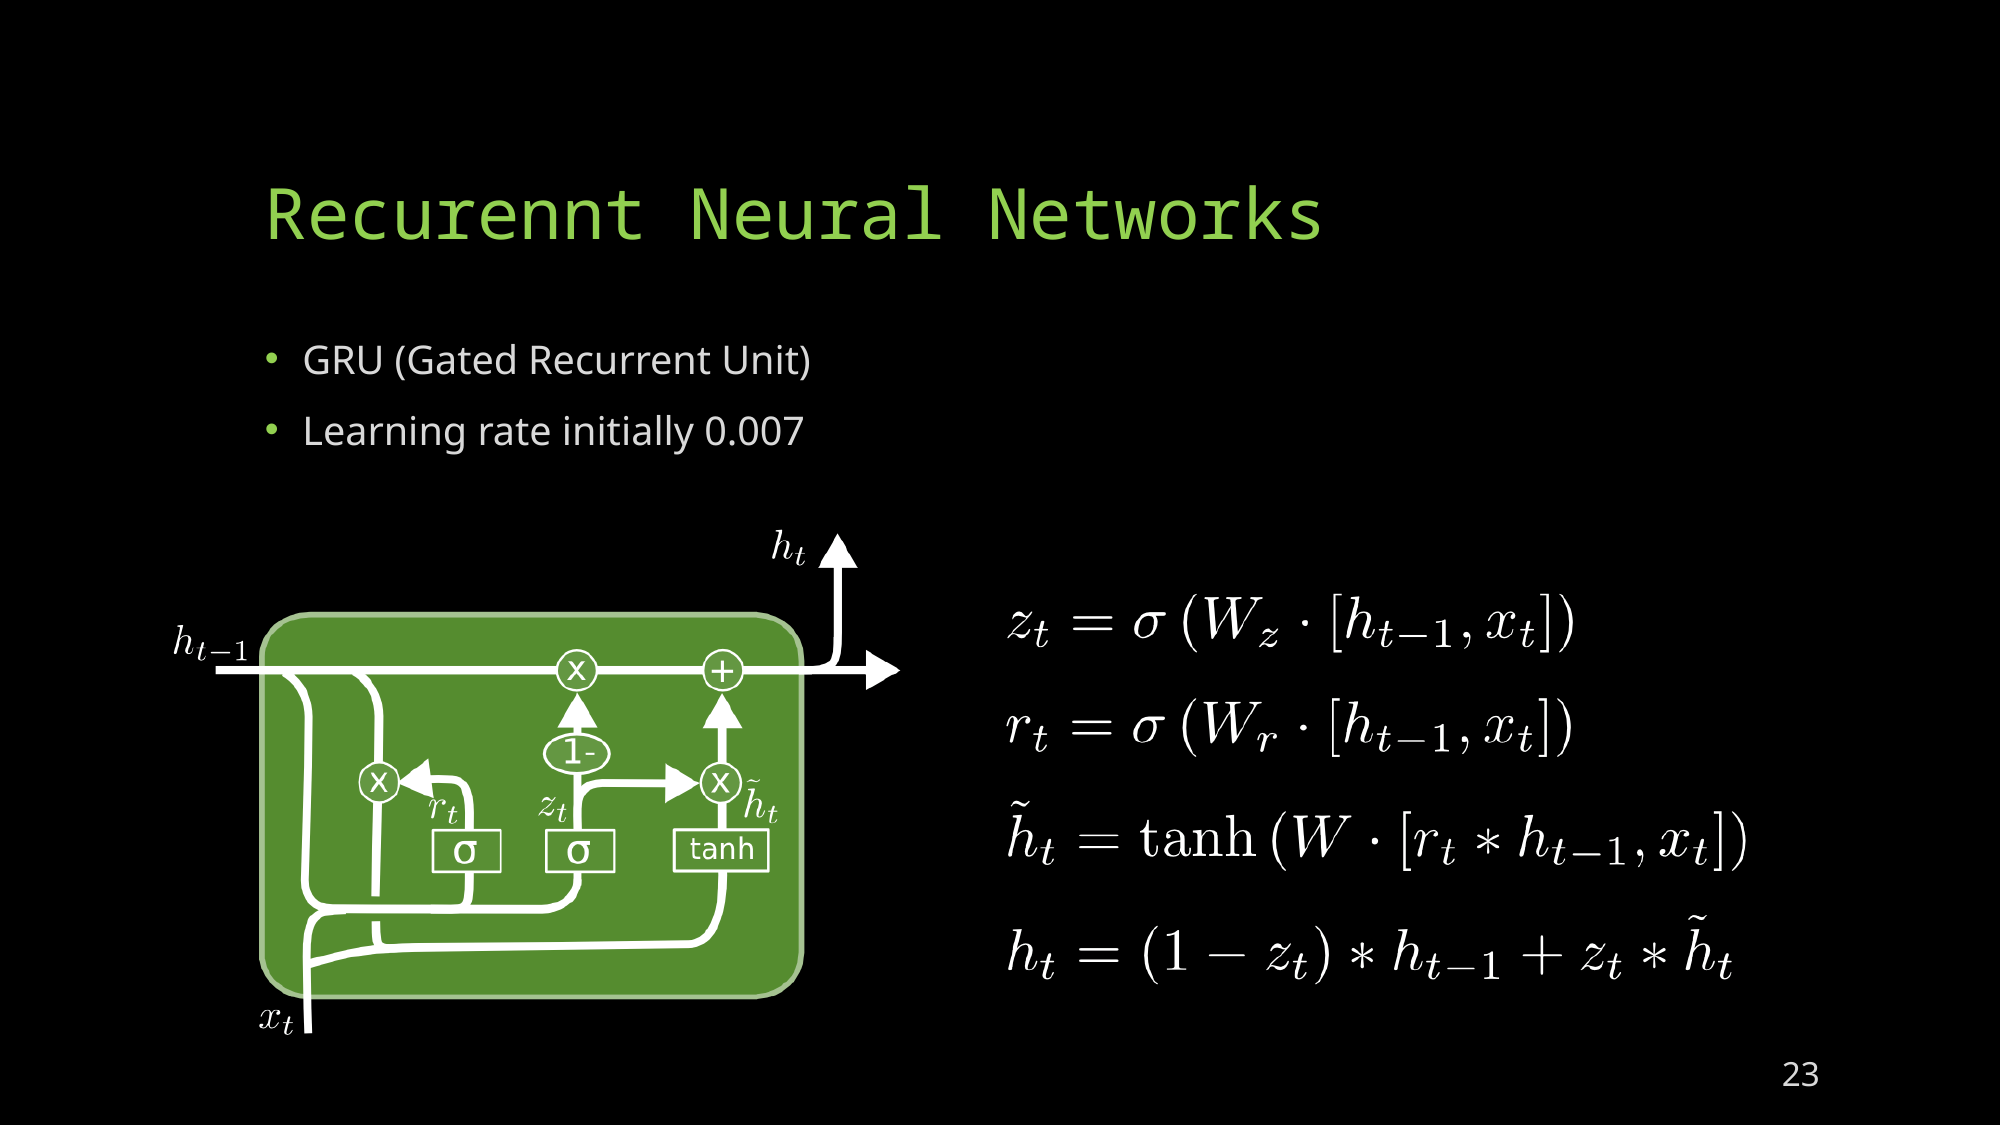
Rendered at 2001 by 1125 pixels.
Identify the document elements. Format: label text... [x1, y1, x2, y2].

text_box [1766, 1046, 1905, 1089]
picture [154, 527, 1846, 1051]
text_box GRU (Gated Recurrent Unit) Learning rate initially 0.007 [249, 340, 1808, 470]
title Recurennt Neural Networks [249, 75, 1750, 263]
